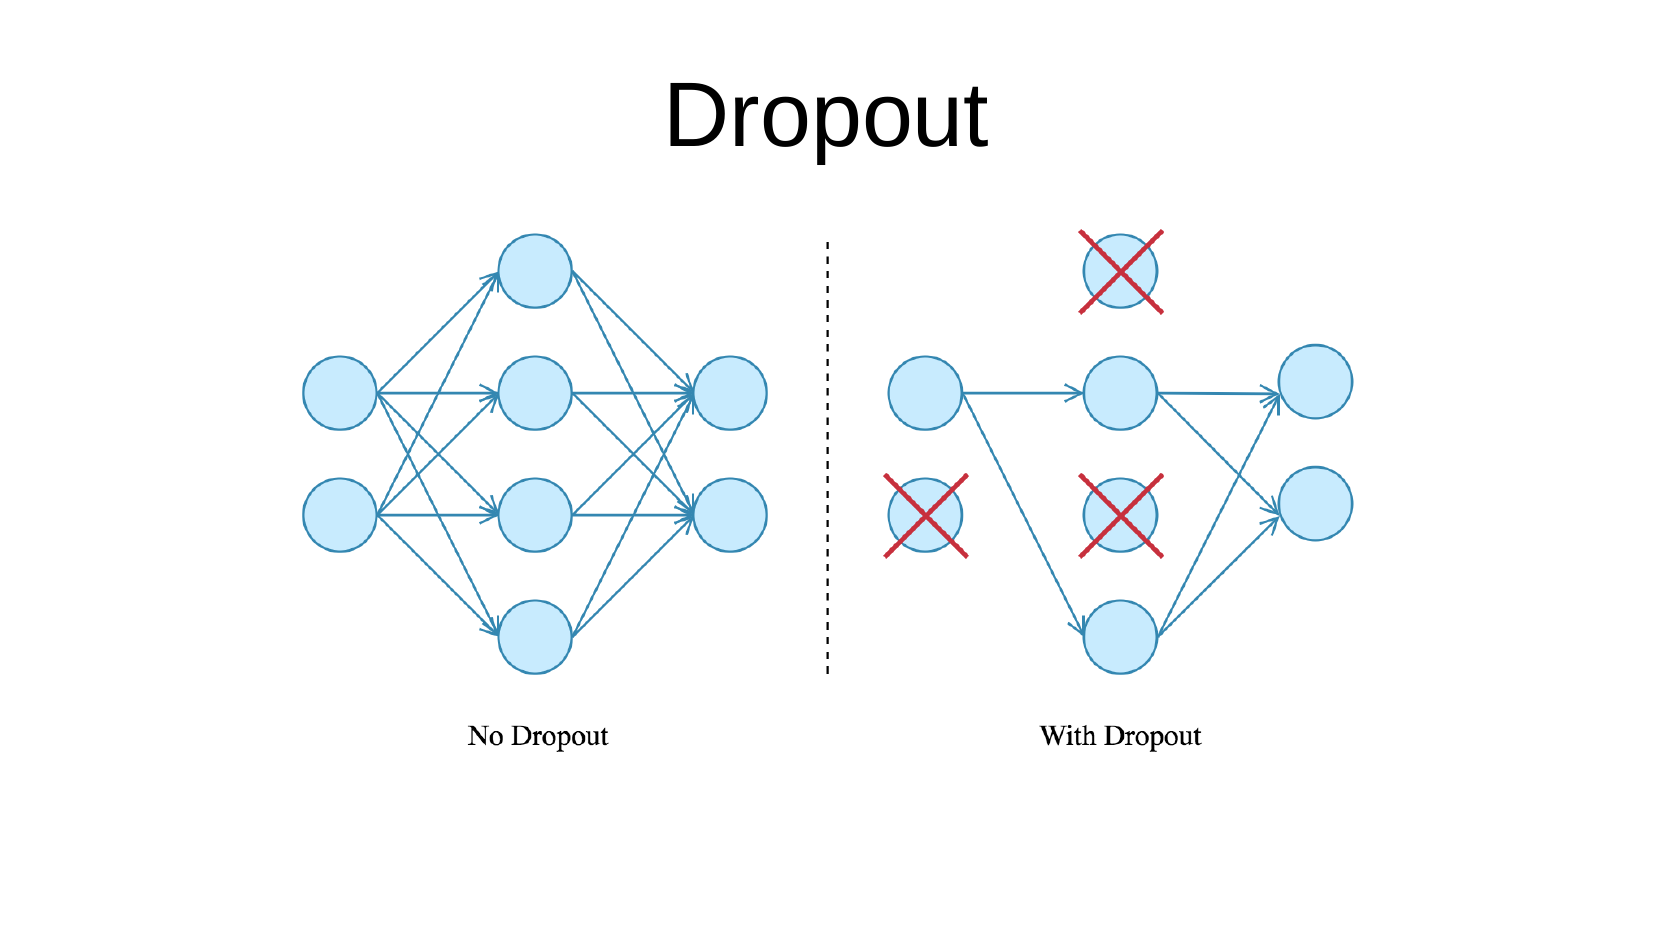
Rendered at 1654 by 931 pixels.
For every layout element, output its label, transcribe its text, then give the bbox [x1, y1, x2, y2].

title Dropout [82, 37, 1571, 193]
picture [294, 217, 1359, 758]
